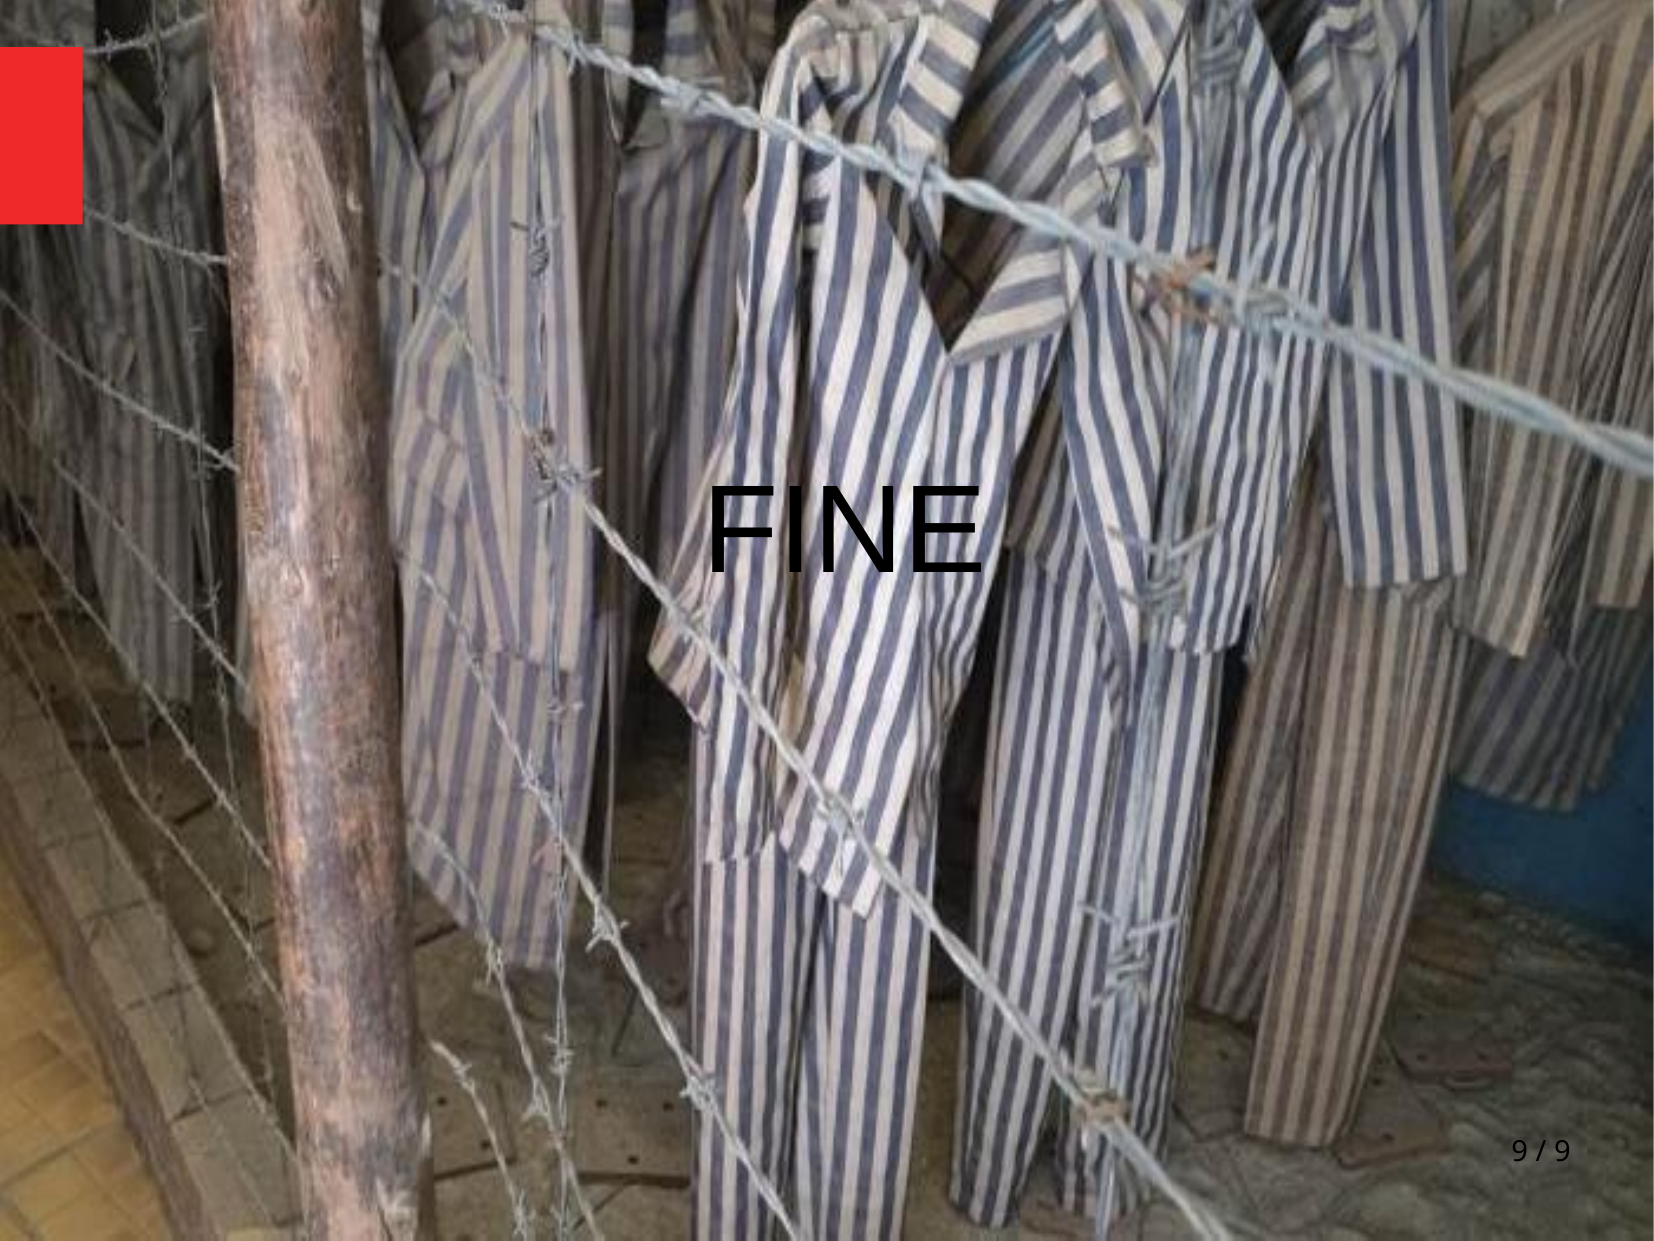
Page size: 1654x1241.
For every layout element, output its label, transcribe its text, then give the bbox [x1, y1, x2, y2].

subtitle FINE [118, 49, 1571, 1010]
picture [0, 0, 1654, 1241]
